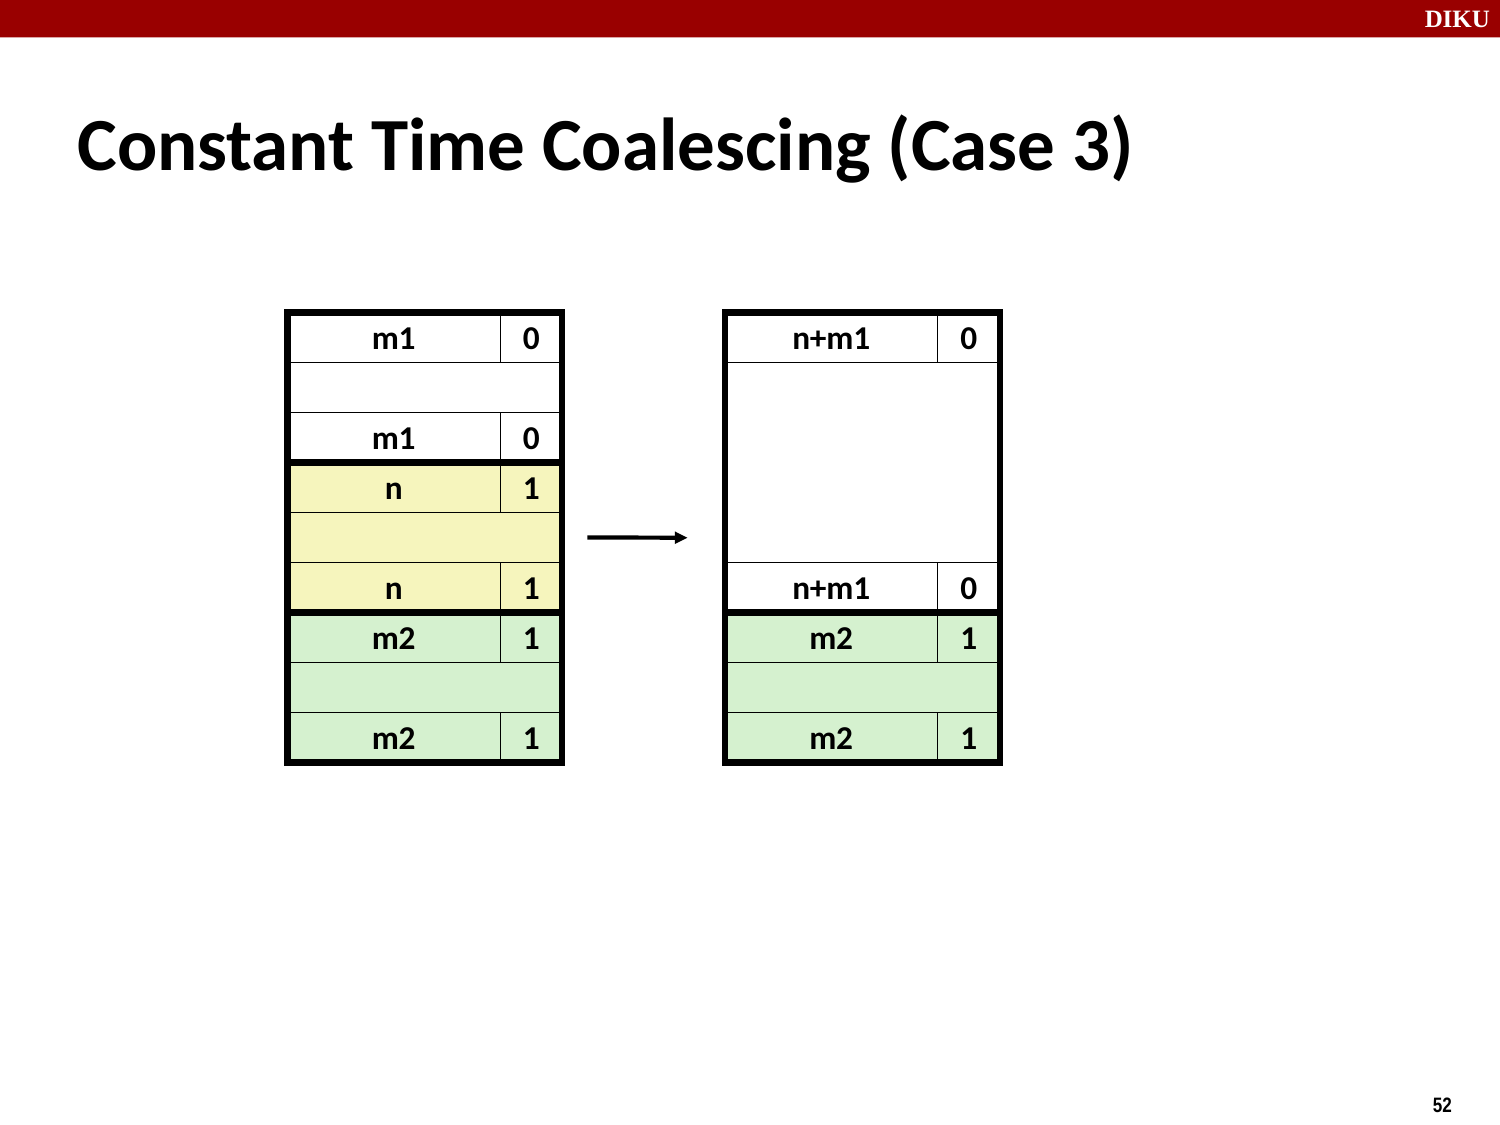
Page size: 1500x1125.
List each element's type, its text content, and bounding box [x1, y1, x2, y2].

text_box [728, 362, 997, 562]
text_box [291, 362, 559, 412]
text_box [291, 512, 559, 562]
text_box 1 [937, 616, 997, 662]
text_box [291, 662, 559, 712]
text_box Constant Time Coalescing (Case 3) [62, 93, 1438, 188]
text_box m1 [291, 412, 500, 459]
text_box m2 [291, 616, 500, 662]
text_box m1 [291, 316, 500, 362]
text_box m2 [728, 712, 937, 759]
text_box 0 [500, 412, 559, 459]
text_box 1 [500, 616, 559, 662]
text_box 1 [500, 466, 559, 512]
text_box 0 [937, 316, 997, 362]
text_box m2 [291, 712, 500, 759]
text_box 1 [500, 562, 559, 609]
text_box [728, 662, 997, 712]
text_box 1 [500, 712, 559, 759]
text_box n+m1 [728, 562, 937, 609]
text_box n [291, 466, 500, 512]
text_box n+m1 [728, 316, 937, 362]
text_box 0 [500, 316, 559, 362]
text_box n [291, 562, 500, 609]
text_box 0 [937, 562, 997, 609]
text_box m2 [728, 616, 937, 662]
text_box 1 [937, 712, 997, 759]
